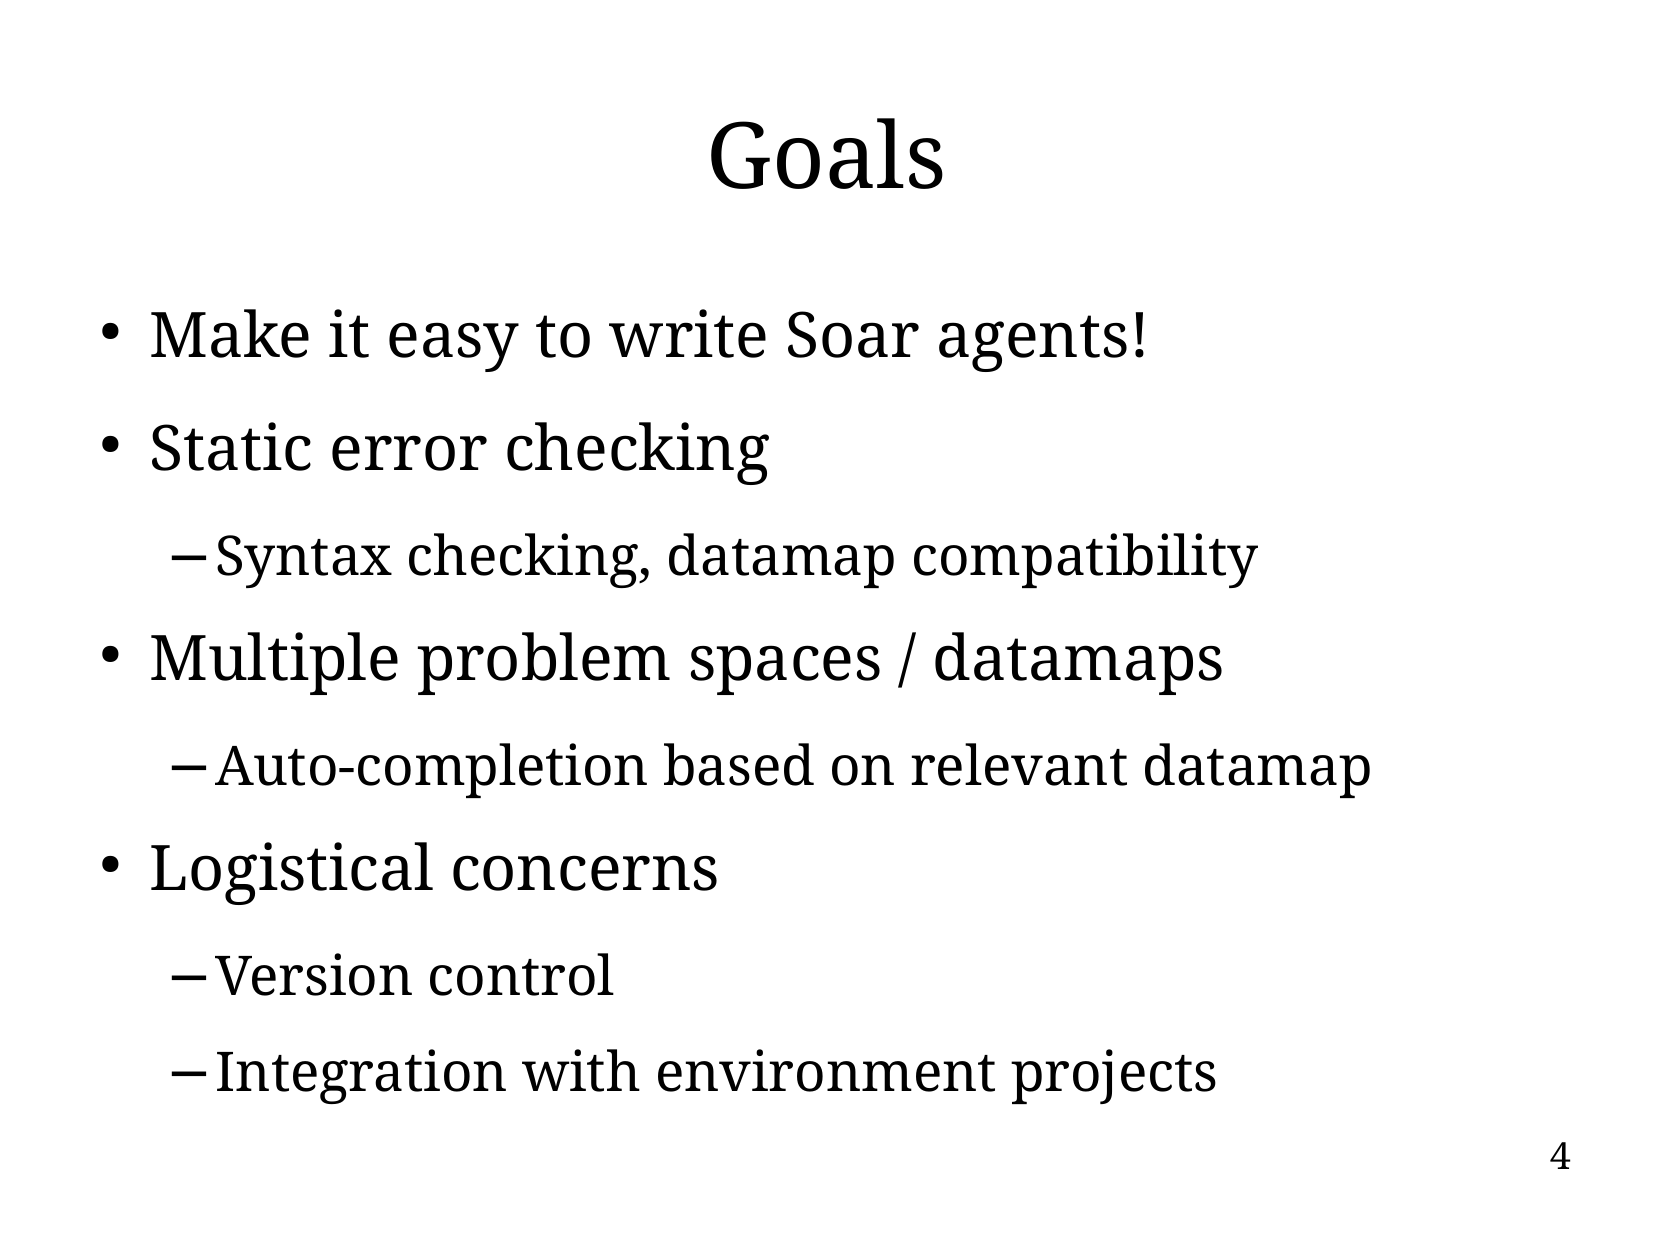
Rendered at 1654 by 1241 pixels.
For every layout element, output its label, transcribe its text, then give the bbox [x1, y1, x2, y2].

list Make it easy to write Soar agents! Static error checking Syntax checking, datamap compatibility Multiple problem spaces / datamaps Auto-completion based on relevant datamap Logistical concerns Version control Integration with environment projects [82, 290, 1571, 1109]
title Goals [82, 49, 1571, 257]
